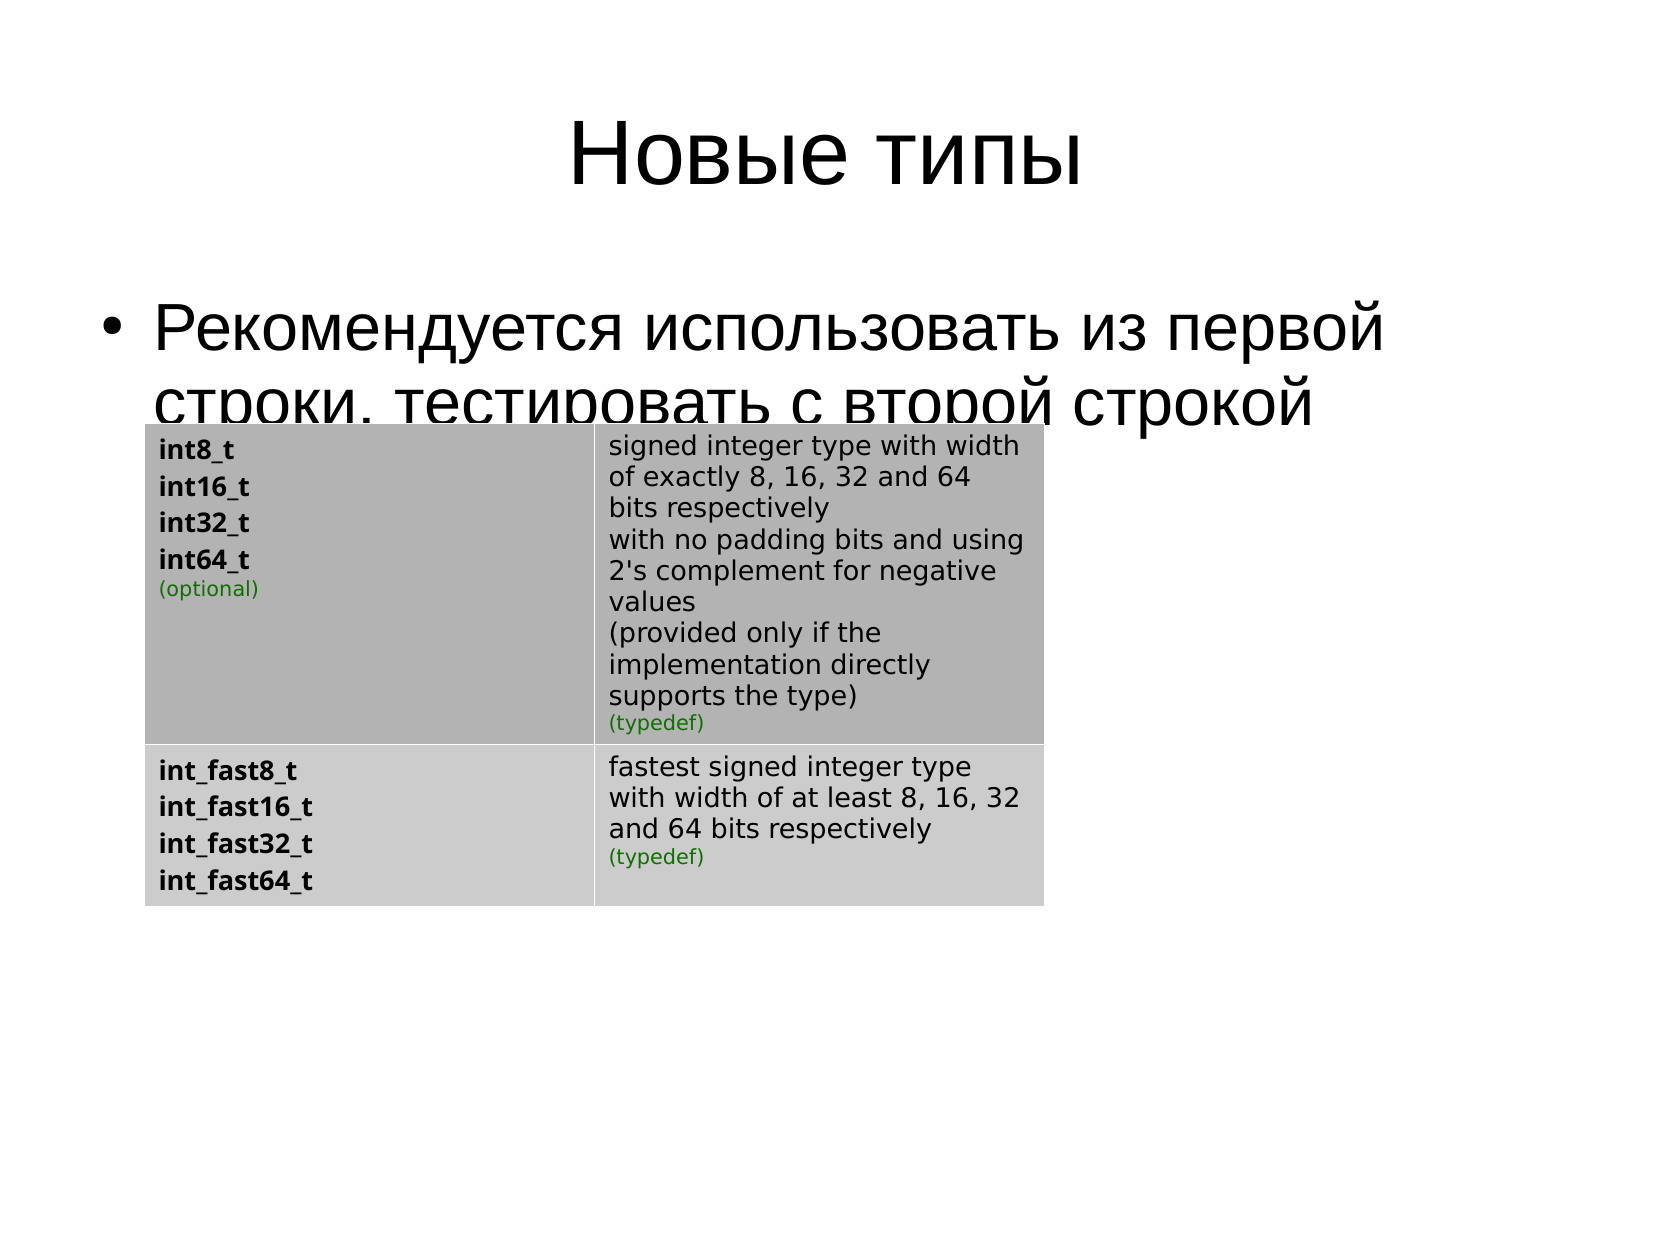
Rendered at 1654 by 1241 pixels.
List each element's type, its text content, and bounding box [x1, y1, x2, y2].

table_header signed integer type with width of exactly 8, 16, 32 and 64 bits respectively with no padding bits and using 2's complement for negative values (provided only if the implementation directly supports the type) (typedef) [595, 424, 1044, 744]
table_header int8_t int16_t int32_t int64_t (optional) [145, 424, 594, 744]
title Новые типы [82, 49, 1571, 257]
table_cell int_fast8_t int_fast16_t int_fast32_t int_fast64_t [145, 745, 594, 906]
table_cell fastest signed integer type with width of at least 8, 16, 32 and 64 bits respectively (typedef) [595, 745, 1044, 906]
list Рекомендуется использовать из первой строки, тестировать с второй строкой [82, 290, 1571, 1010]
